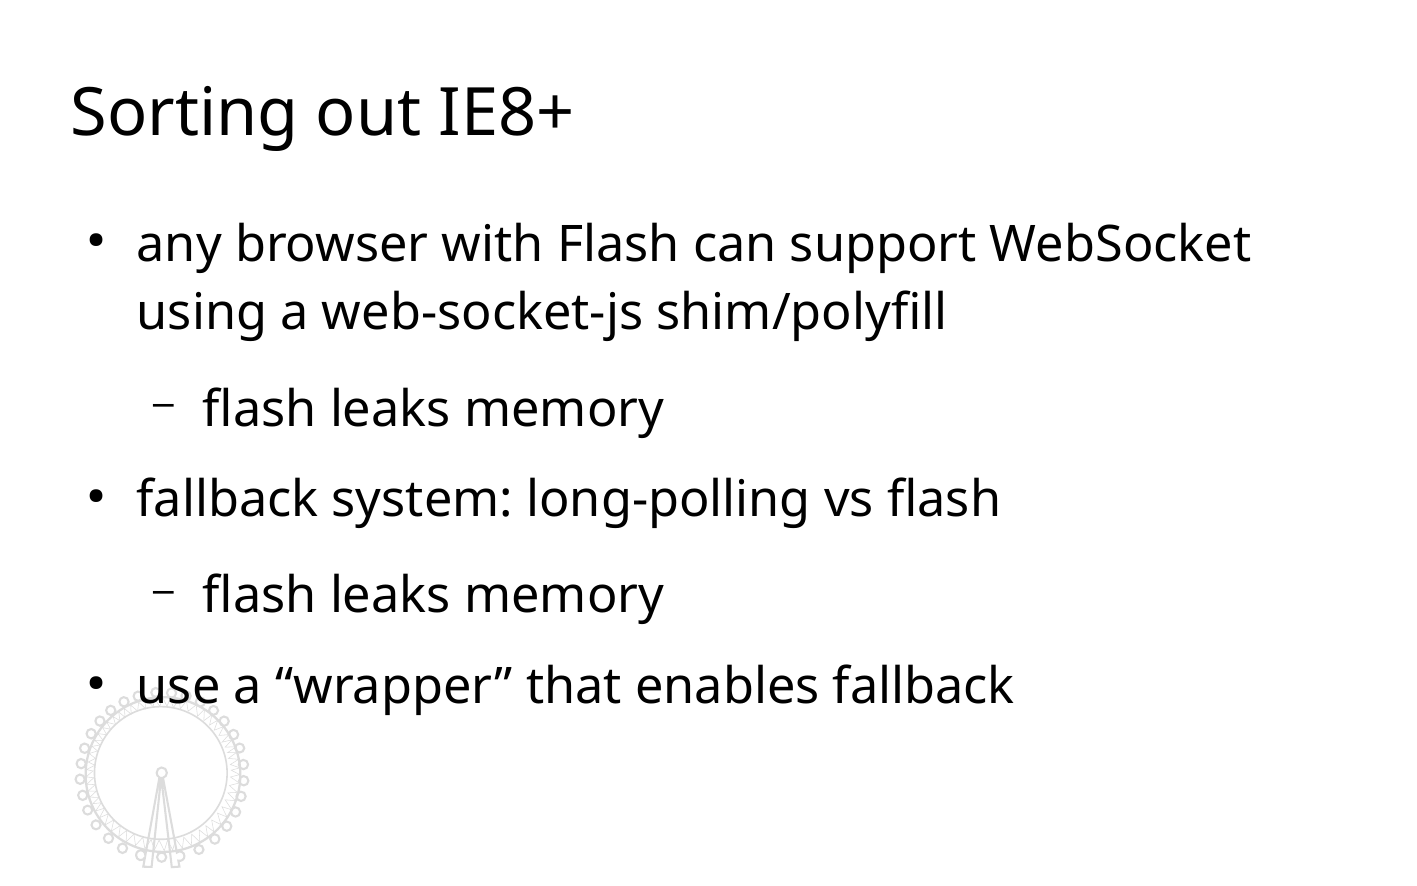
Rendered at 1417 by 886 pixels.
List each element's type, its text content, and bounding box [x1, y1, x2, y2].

title Sorting out IE8+ [70, 35, 1346, 184]
list any browser with Flash can support WebSocket using a web-socket-js shim/polyfill flash leaks memory fallback system: long-polling vs flash flash leaks memory use a “wrapper” that enables fallback [70, 207, 1318, 721]
